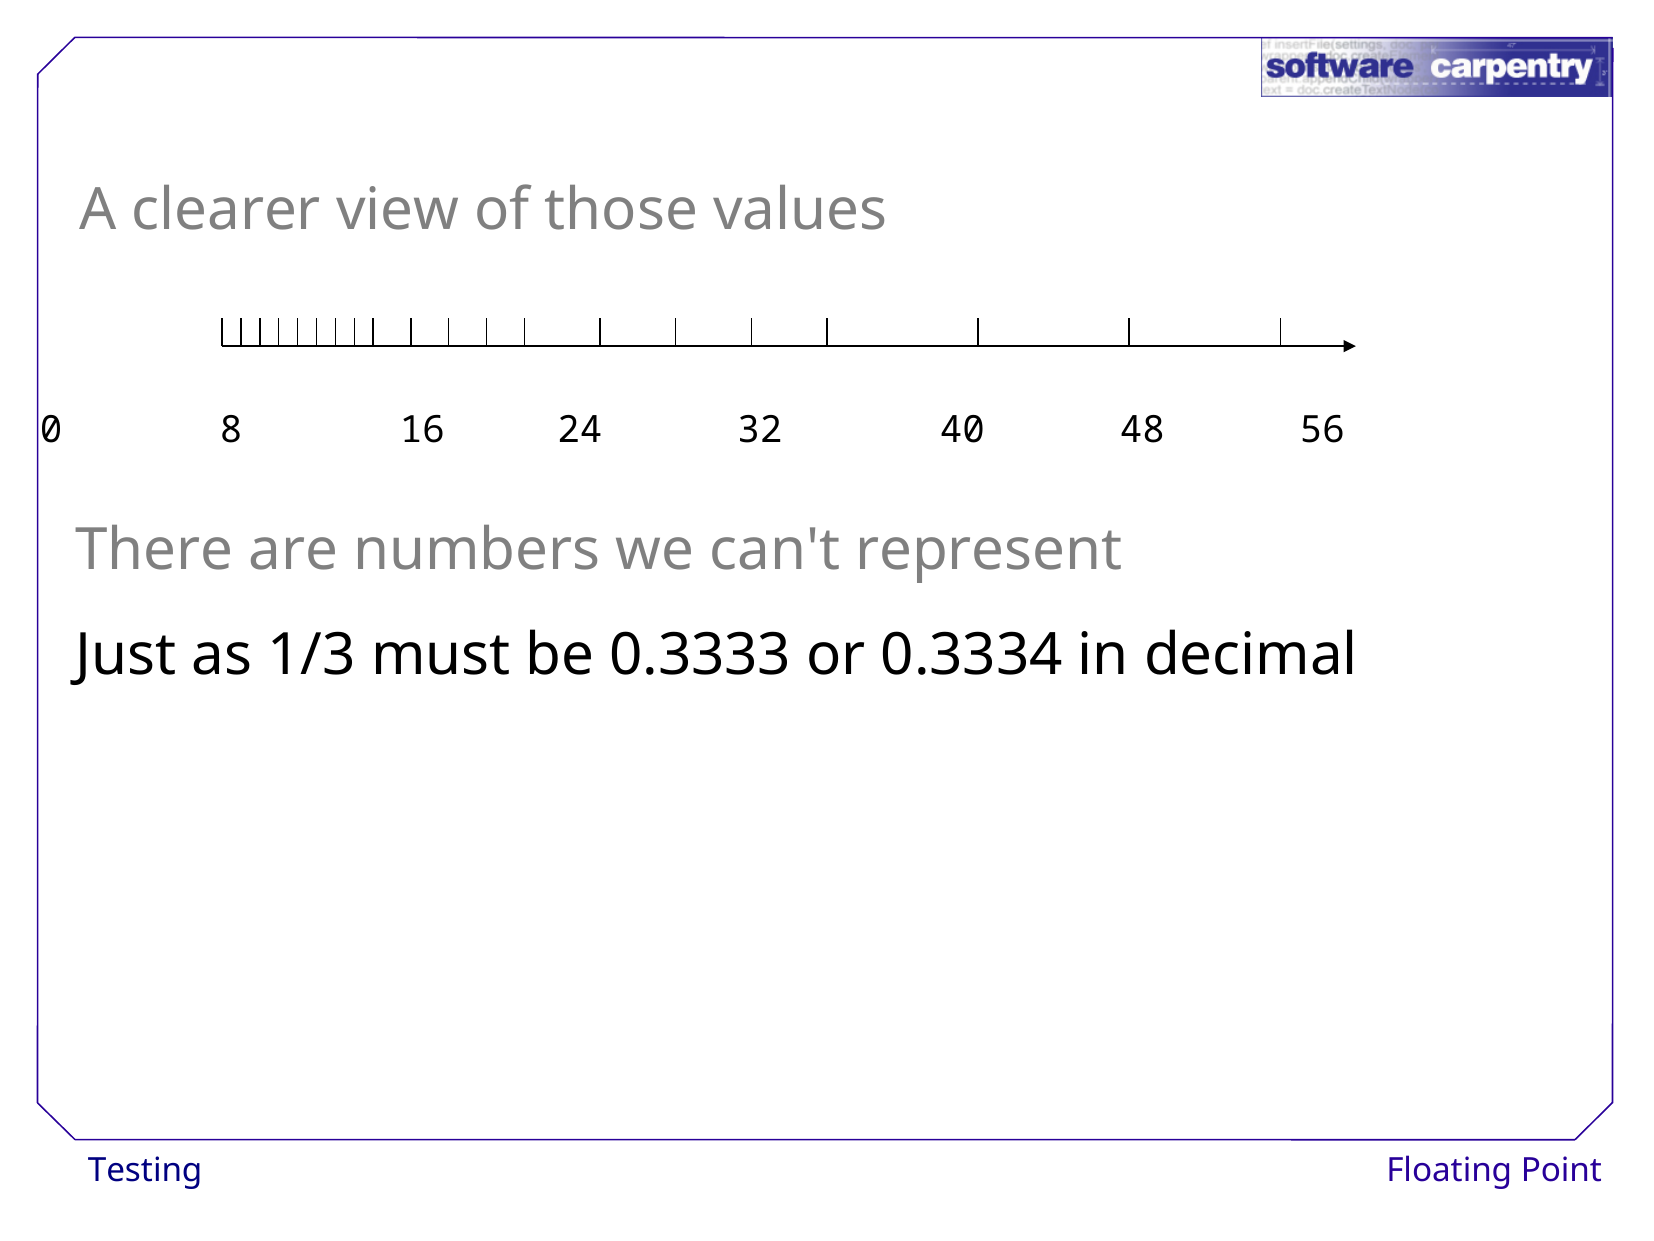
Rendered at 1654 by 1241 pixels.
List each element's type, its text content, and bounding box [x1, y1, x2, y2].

text_box There are numbers we can't represent Just as 1/3 must be 0.3333 or 0.3334 in decimal [60, 468, 1524, 694]
text_box A clearer view of those values [64, 128, 1053, 250]
text_box 0 8 16 24 32 40 48 56 [25, 374, 1510, 458]
picture [1261, 39, 1613, 97]
